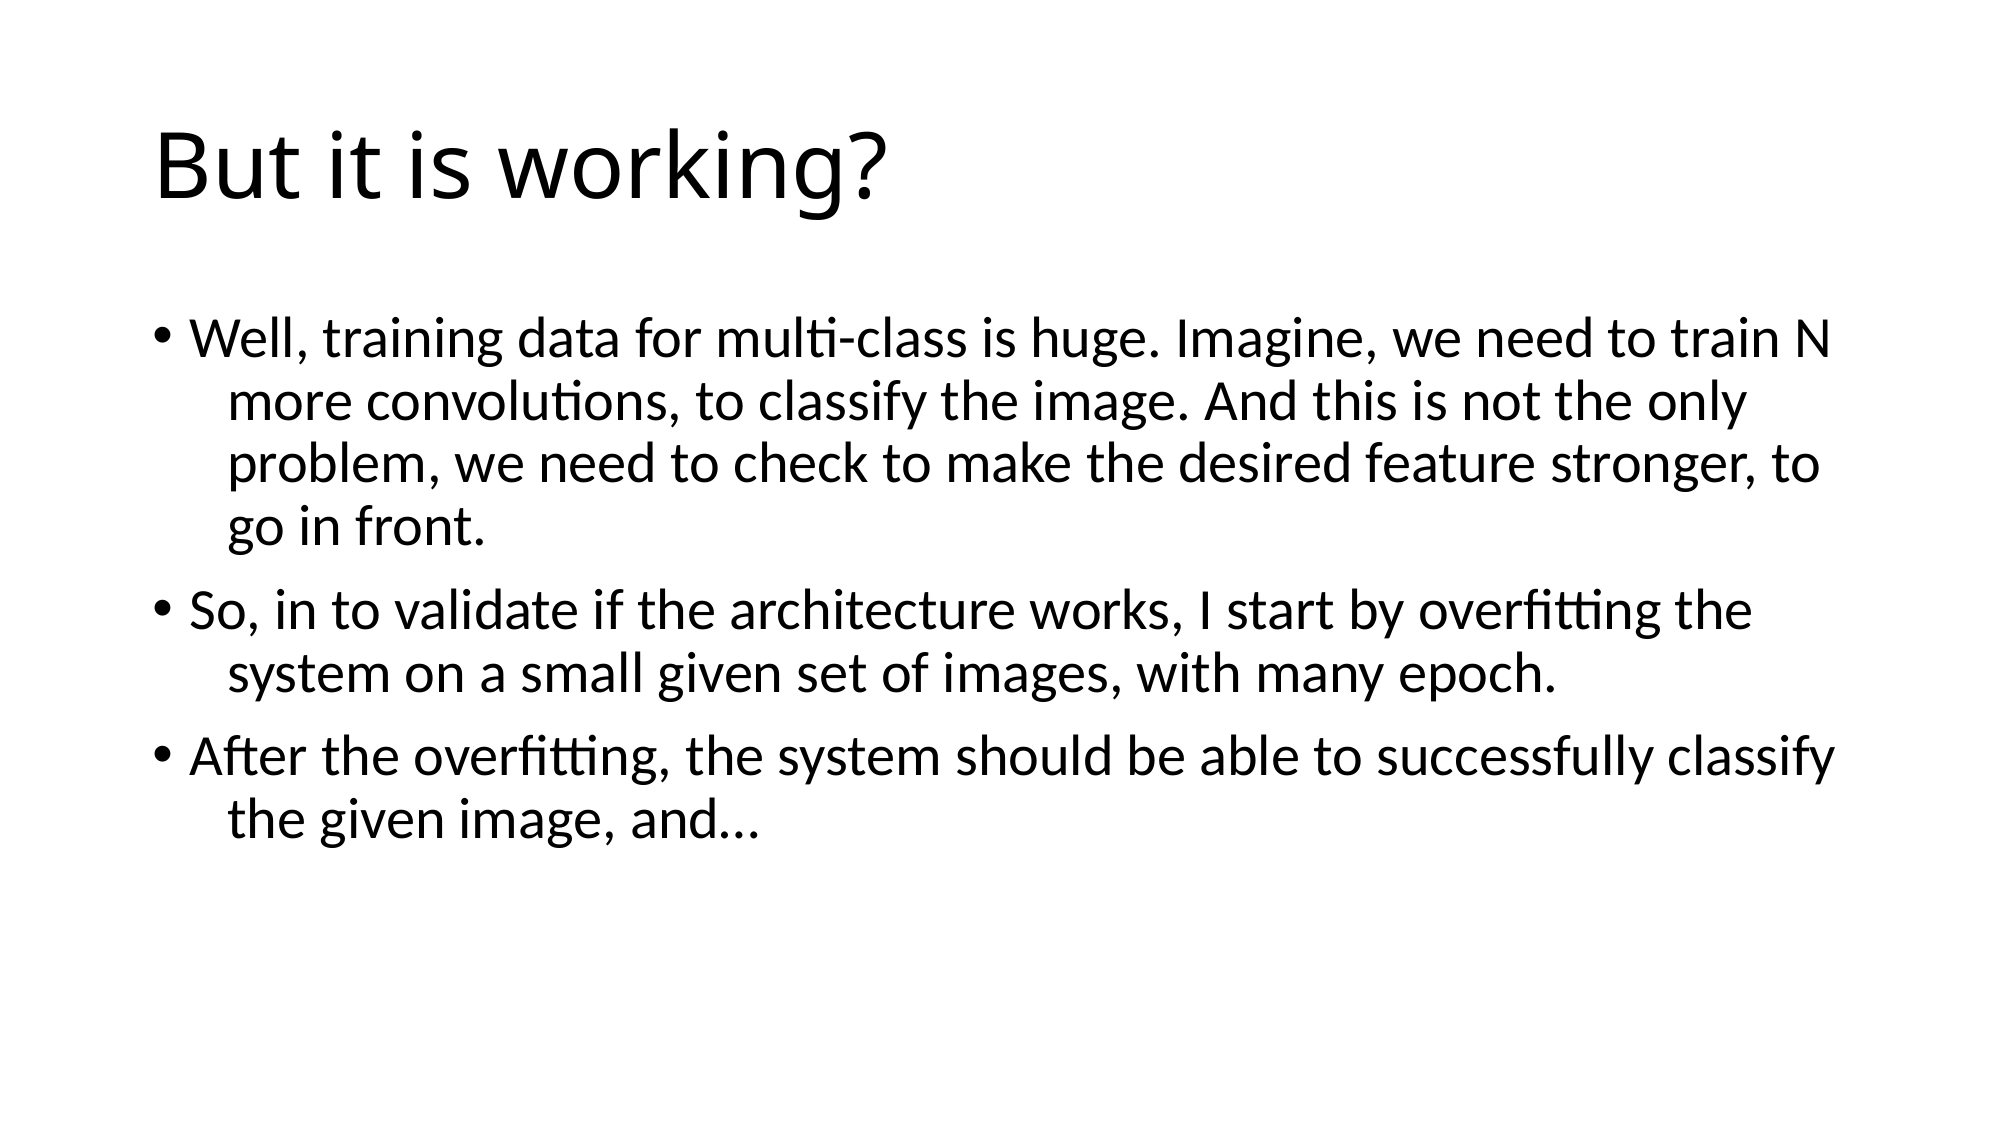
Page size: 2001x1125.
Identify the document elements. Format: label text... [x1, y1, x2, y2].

list Well, training data for multi-class is huge. Imagine, we need to train N more convolutions, to classify the image. And this is not the only problem, we need to check to make the desired feature stronger, to go in front. So, in to validate if the architecture works, I start by overfitting the system on a small given set of images, with many epoch. After the overfitting, the system should be able to successfully classify the given image, and… [137, 299, 1863, 1014]
title But it is working? [137, 59, 1863, 278]
